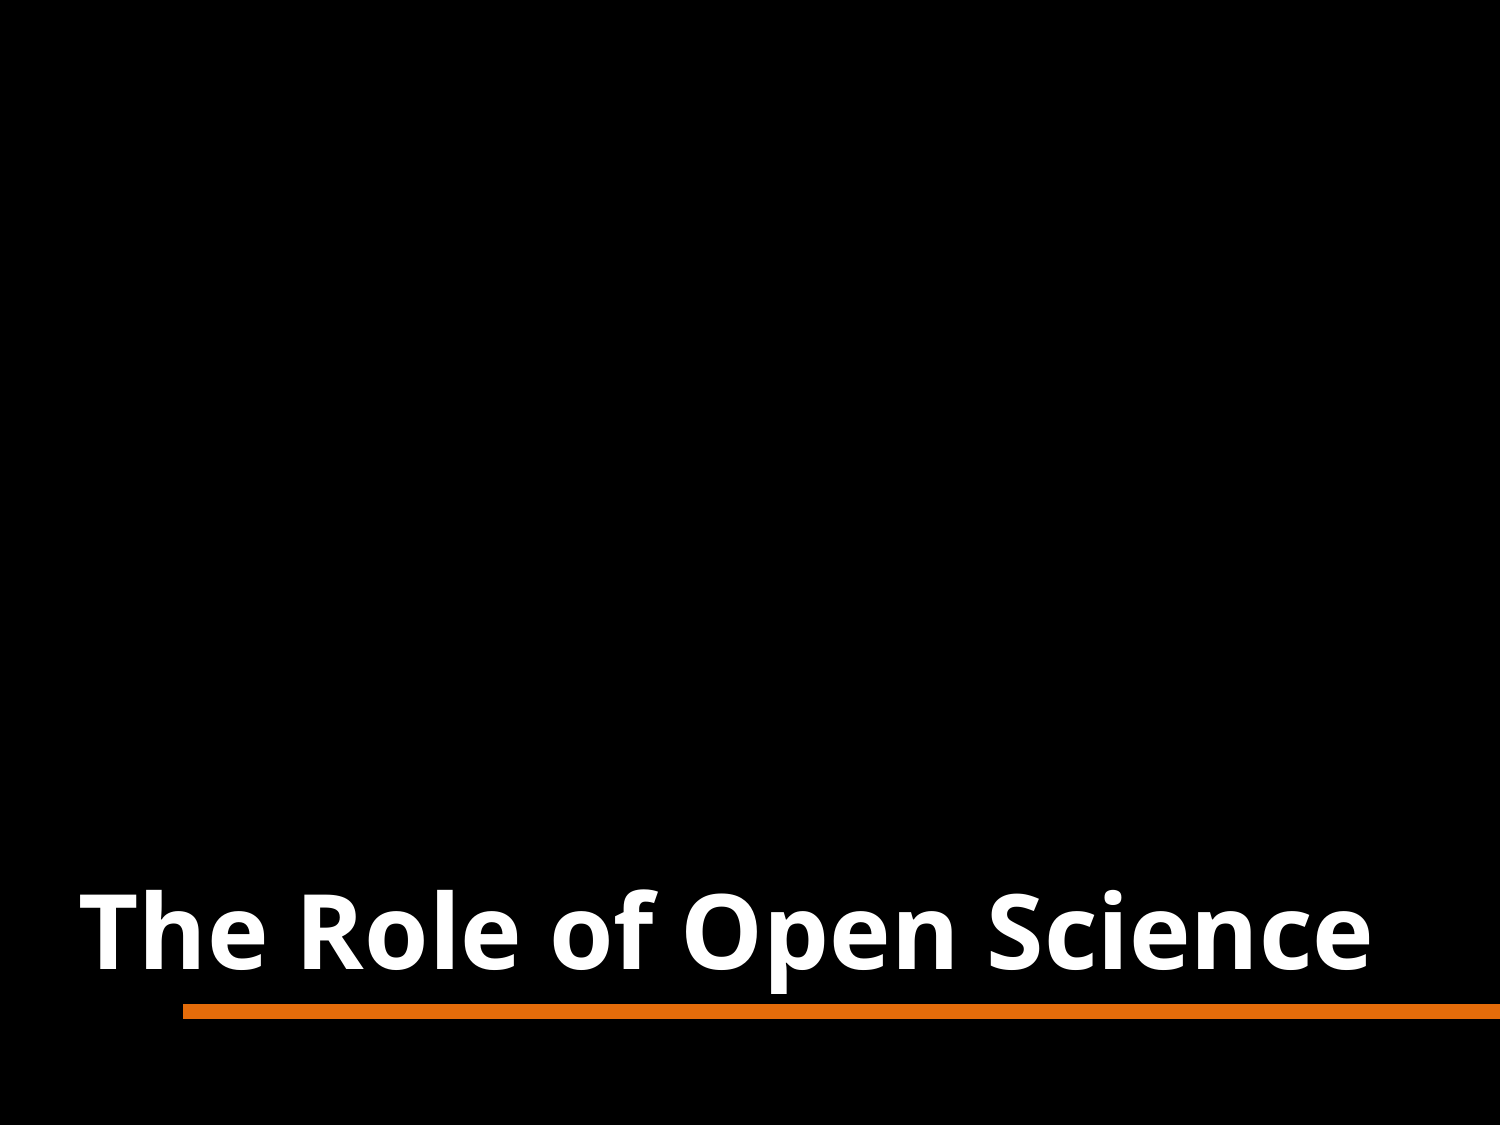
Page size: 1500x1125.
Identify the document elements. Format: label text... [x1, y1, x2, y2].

text_box The Role of Open Science [63, 858, 1483, 1000]
